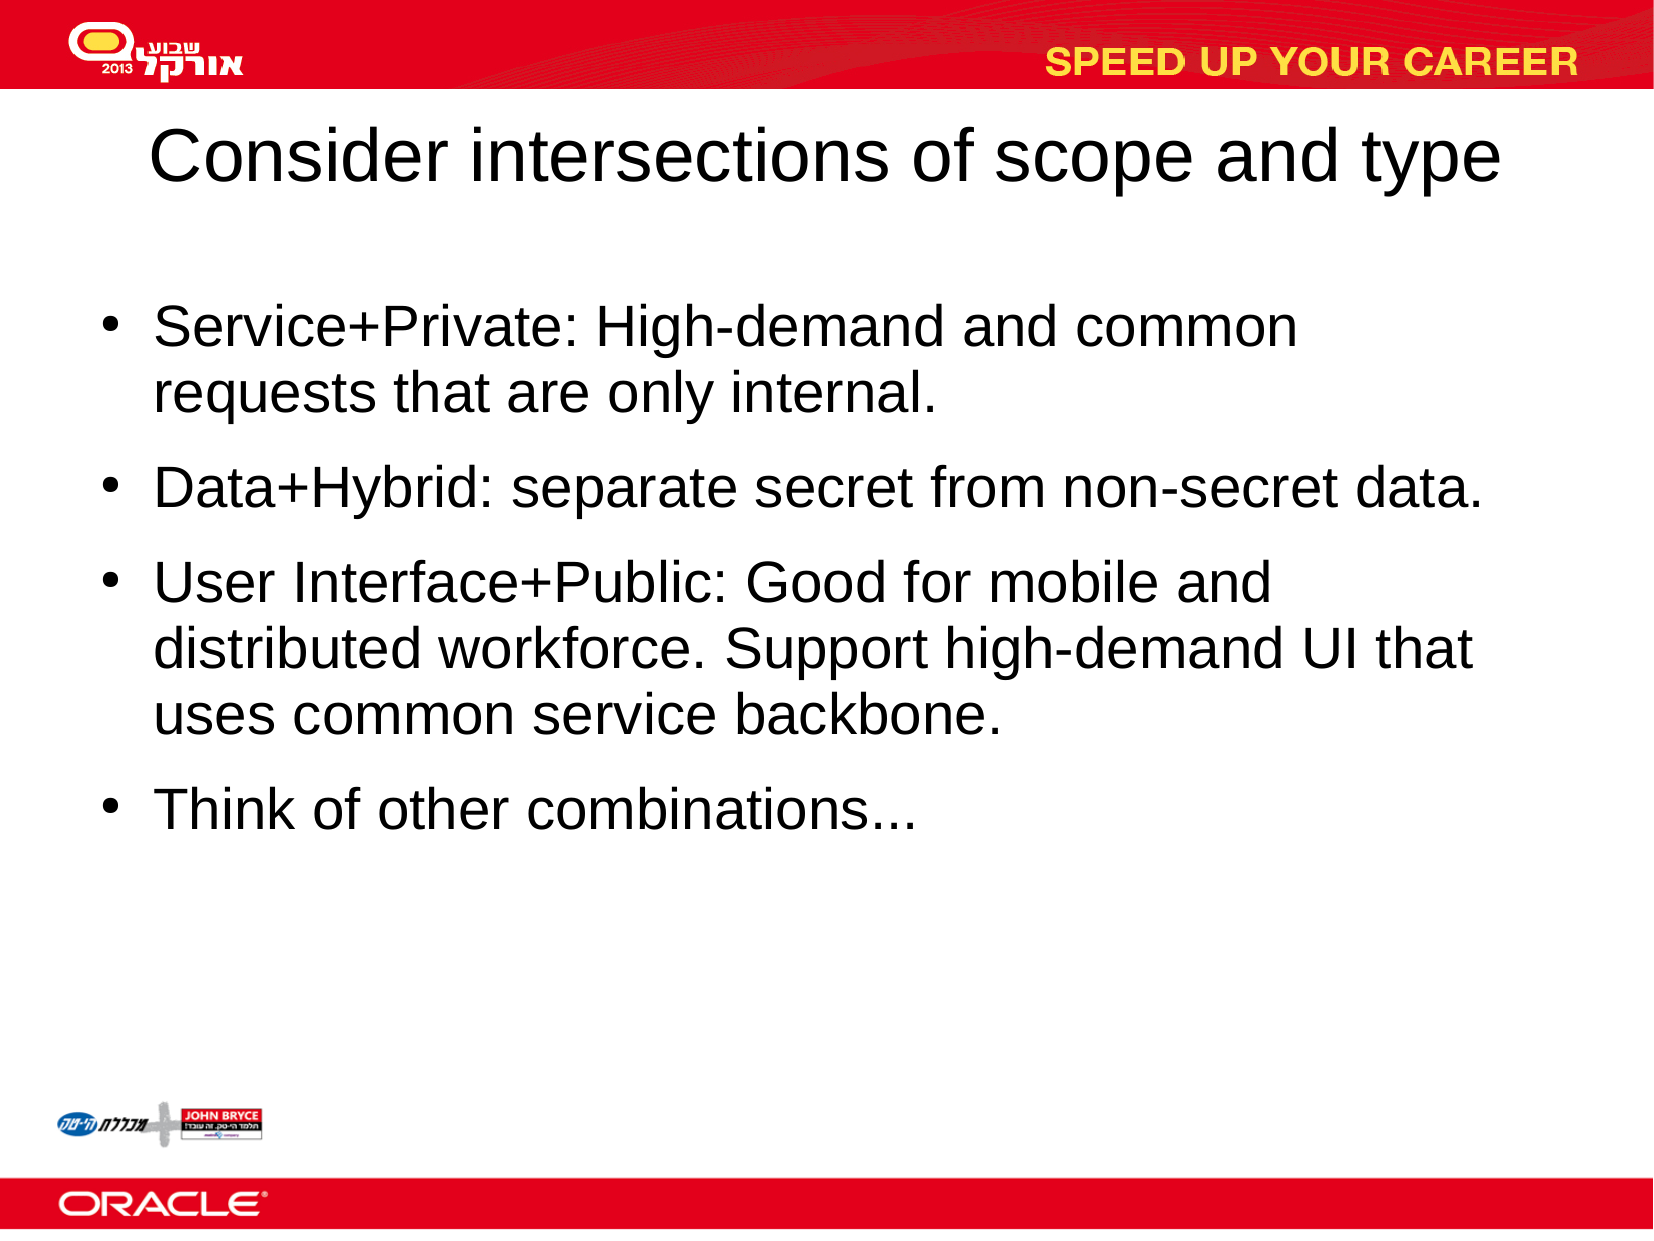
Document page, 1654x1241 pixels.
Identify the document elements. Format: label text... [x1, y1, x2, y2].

title Consider intersections of scope and type [82, 49, 1571, 257]
picture [0, 1087, 1653, 1240]
list Service+Private: High-demand and common requests that are only internal. Data+Hybrid: separate secret from non-secret data. User Interface+Public: Good for mobile and distributed workforce. Support high-demand UI that uses common service backbone. Think of other combinations... [82, 290, 1538, 1010]
picture [0, 0, 1654, 89]
